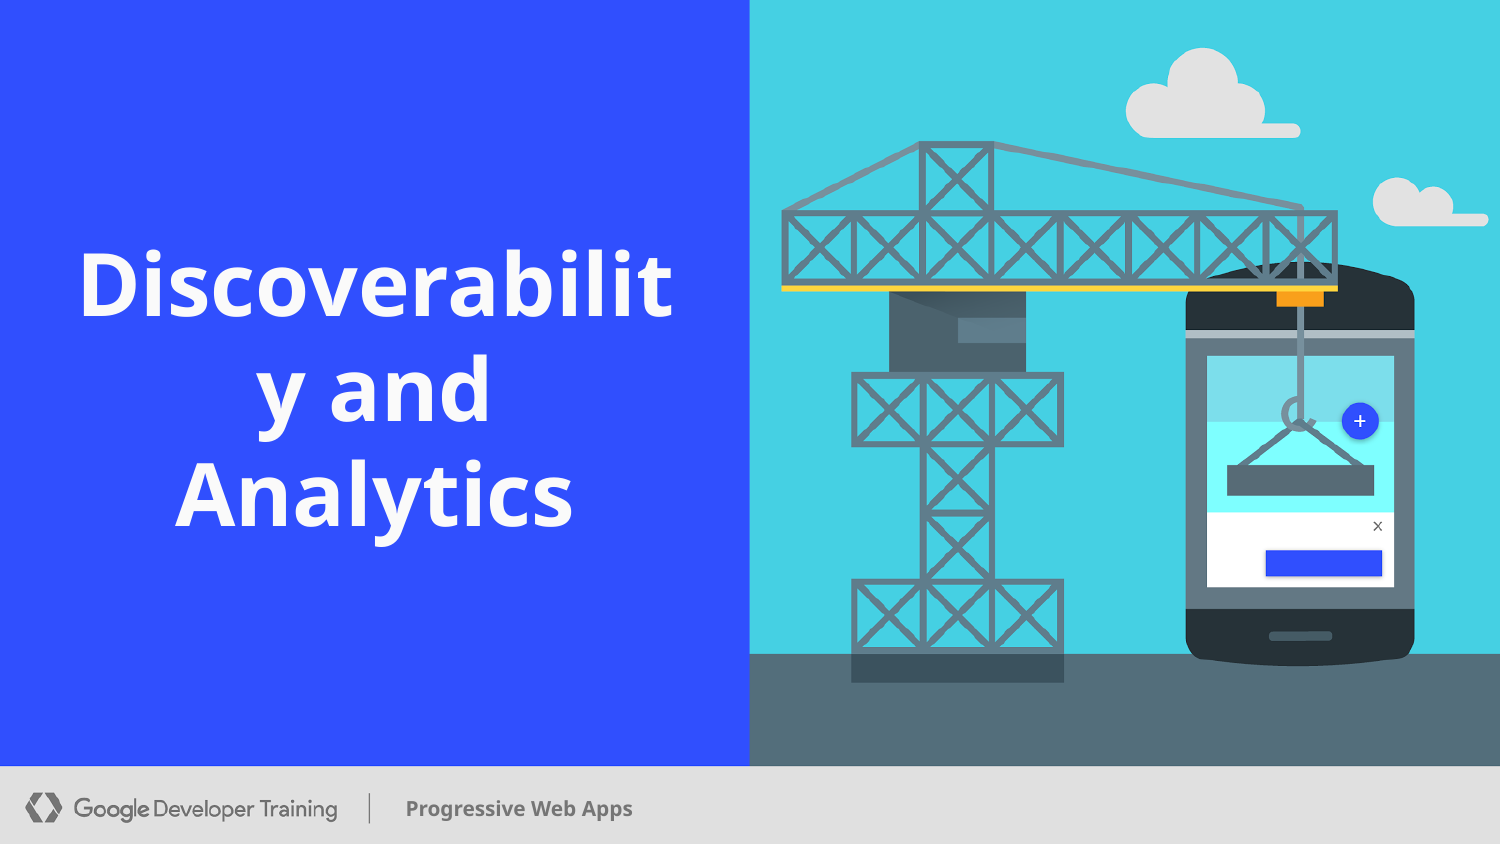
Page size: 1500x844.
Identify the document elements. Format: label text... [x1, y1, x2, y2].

picture [0, 0, 1500, 844]
title Discoverability and Analytics [43, 316, 708, 560]
